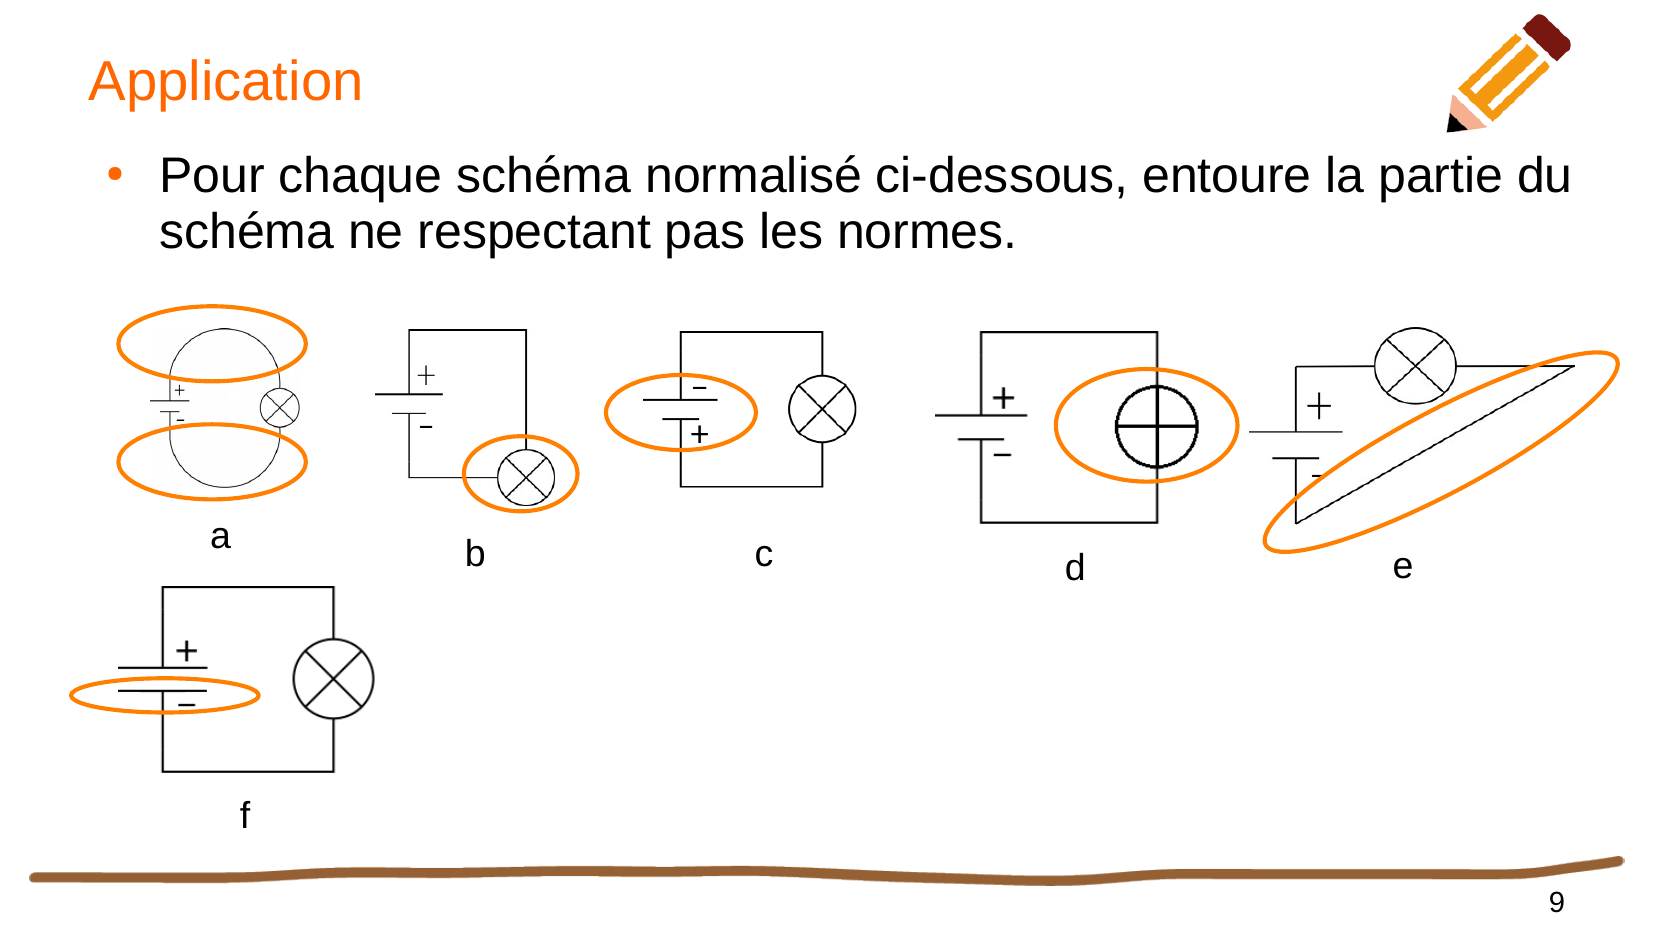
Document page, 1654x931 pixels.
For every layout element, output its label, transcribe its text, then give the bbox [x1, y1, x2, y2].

picture [1274, 358, 1576, 526]
picture [29, 856, 1625, 886]
text_box a [195, 506, 246, 564]
picture [1389, 419, 1576, 526]
list Pour chaque schéma normalisé ci-dessous, entoure la partie du schéma ne respectant pas les normes. [88, 147, 1576, 301]
text_box b [450, 525, 501, 582]
picture [287, 479, 300, 488]
picture [935, 331, 1201, 526]
picture [1249, 327, 1576, 526]
picture [466, 439, 555, 506]
picture [118, 586, 376, 774]
picture [150, 361, 300, 444]
picture [1446, 14, 1571, 133]
picture [375, 329, 555, 506]
text_box c [739, 525, 789, 582]
picture [643, 378, 753, 447]
picture [118, 681, 256, 710]
picture [1058, 372, 1201, 479]
text_box e [1377, 536, 1429, 594]
text_box d [1050, 538, 1101, 596]
picture [150, 427, 300, 488]
title Application [88, 29, 413, 133]
picture [643, 331, 857, 488]
picture [150, 328, 300, 379]
text_box f [225, 787, 266, 845]
